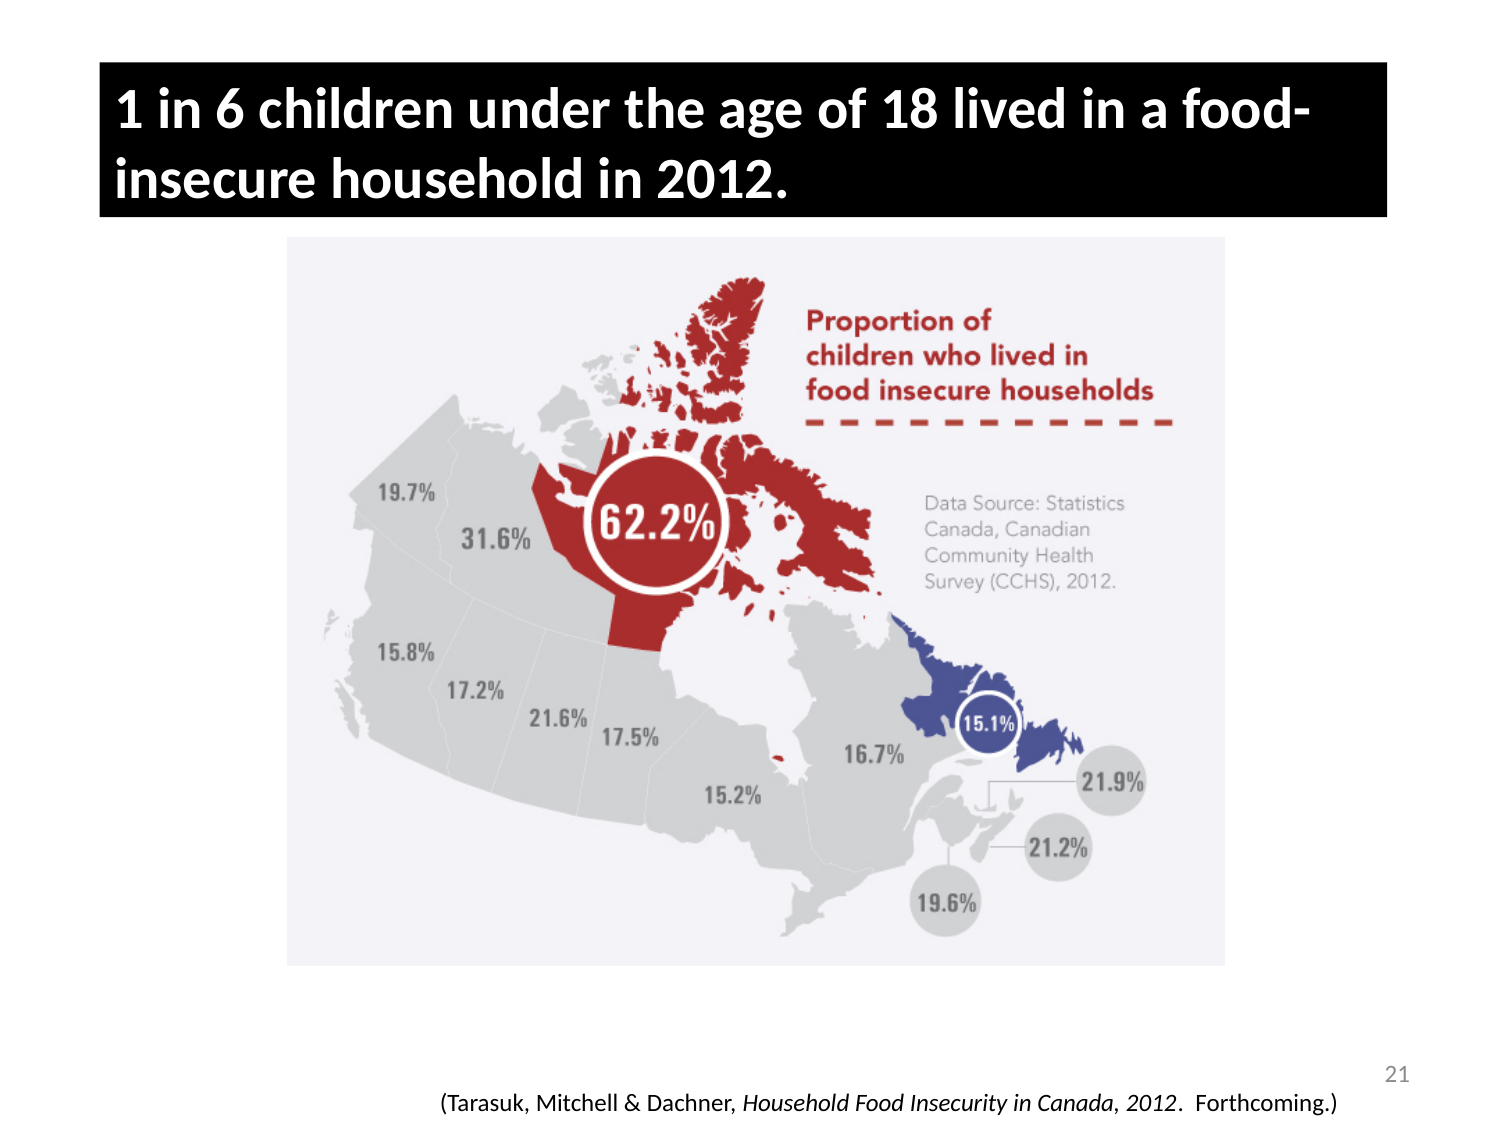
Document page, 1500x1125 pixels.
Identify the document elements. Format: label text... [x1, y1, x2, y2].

text_box (Tarasuk, Mitchell & Dachner, Household Food Insecurity in Canada, 2012. Forthcoming.) [425, 1079, 1500, 1125]
slide_number <number> [1074, 1042, 1425, 1079]
text_box 1 in 6 children under the age of 18 lived in a food-insecure household in 2012. [99, 62, 1388, 218]
picture [287, 237, 1225, 966]
